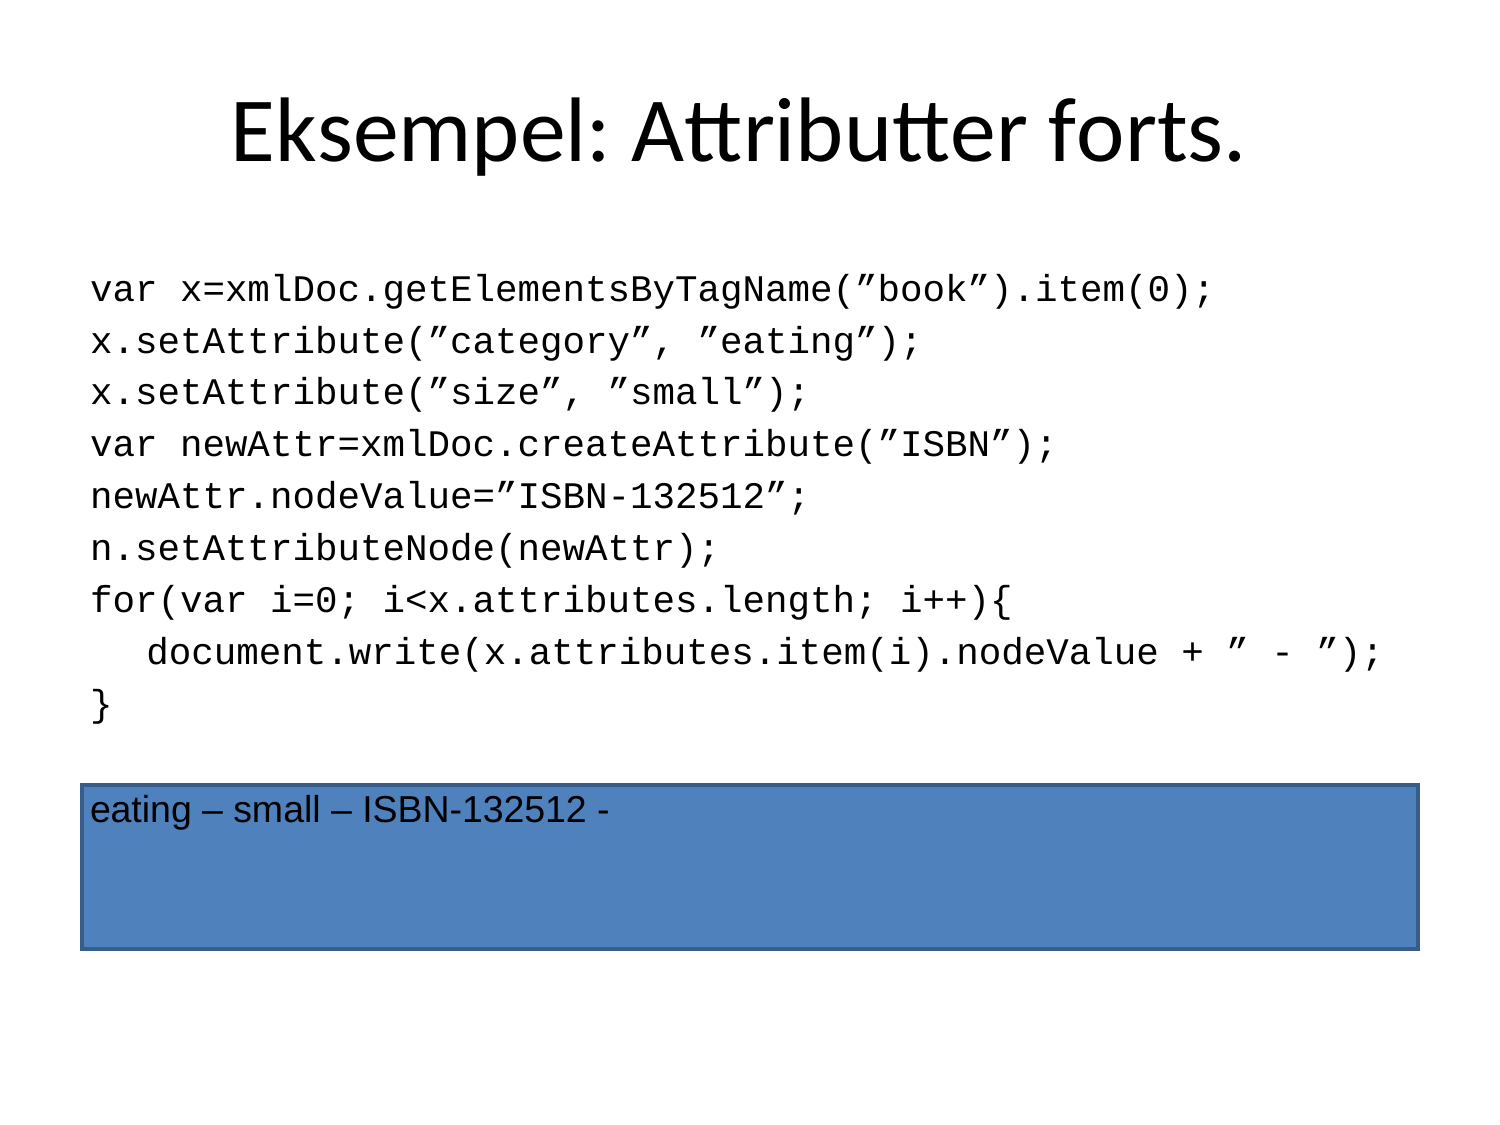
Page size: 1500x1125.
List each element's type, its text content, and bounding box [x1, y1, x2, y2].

title Eksempel: Attributter forts. [75, 45, 1426, 233]
list var x=xmlDoc.getElementsByTagName(”book”).item(0); x.setAttribute(”category”, ”eating”); x.setAttribute(”size”, ”small”); var newAttr=xmlDoc.createAttribute(”ISBN”); newAttr.nodeValue=”ISBN-132512”; n.setAttributeNode(newAttr); for(var i=0; i<x.attributes.length; i++){ document.write(x.attributes.item(i).nodeValue + ” - ”); } eating – small – ISBN-132512 - [75, 262, 1426, 1006]
